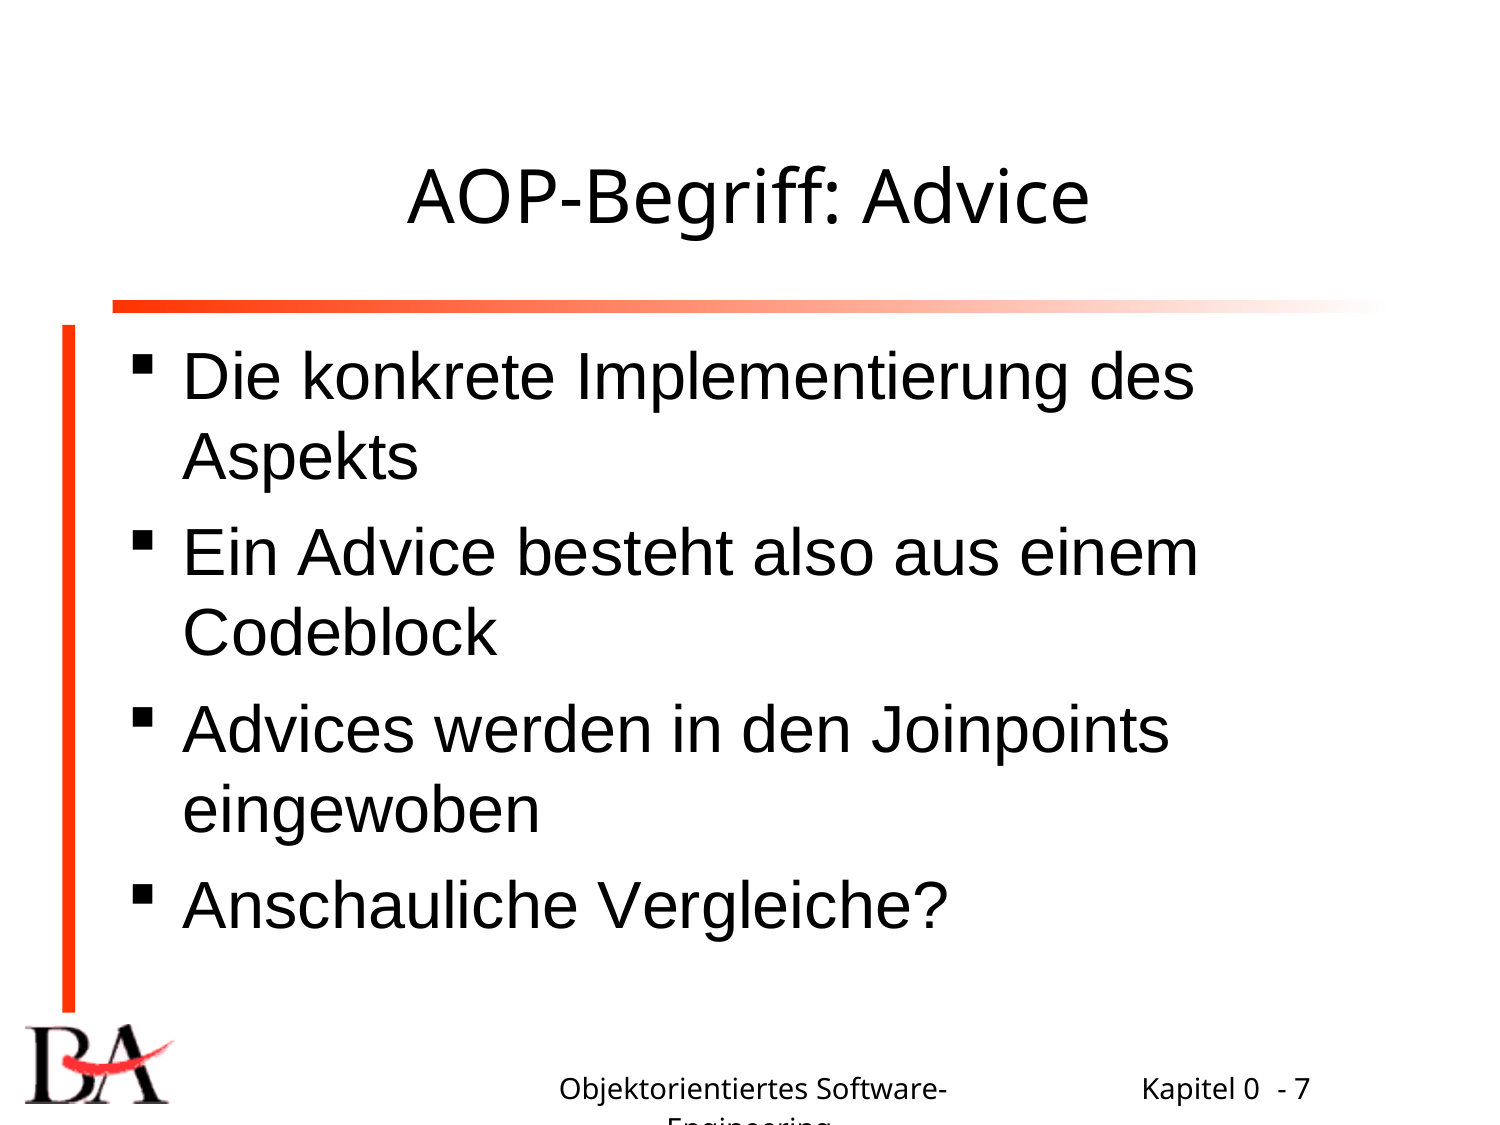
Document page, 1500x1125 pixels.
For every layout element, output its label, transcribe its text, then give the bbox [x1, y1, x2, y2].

title AOP-Begriff: Advice [112, 99, 1388, 288]
picture [24, 1024, 175, 1104]
list Die konkrete Implementierung des Aspekts Ein Advice besteht also aus einem Codeblock Advices werden in den Joinpoints eingewoben Anschauliche Vergleiche? [112, 324, 1388, 1051]
